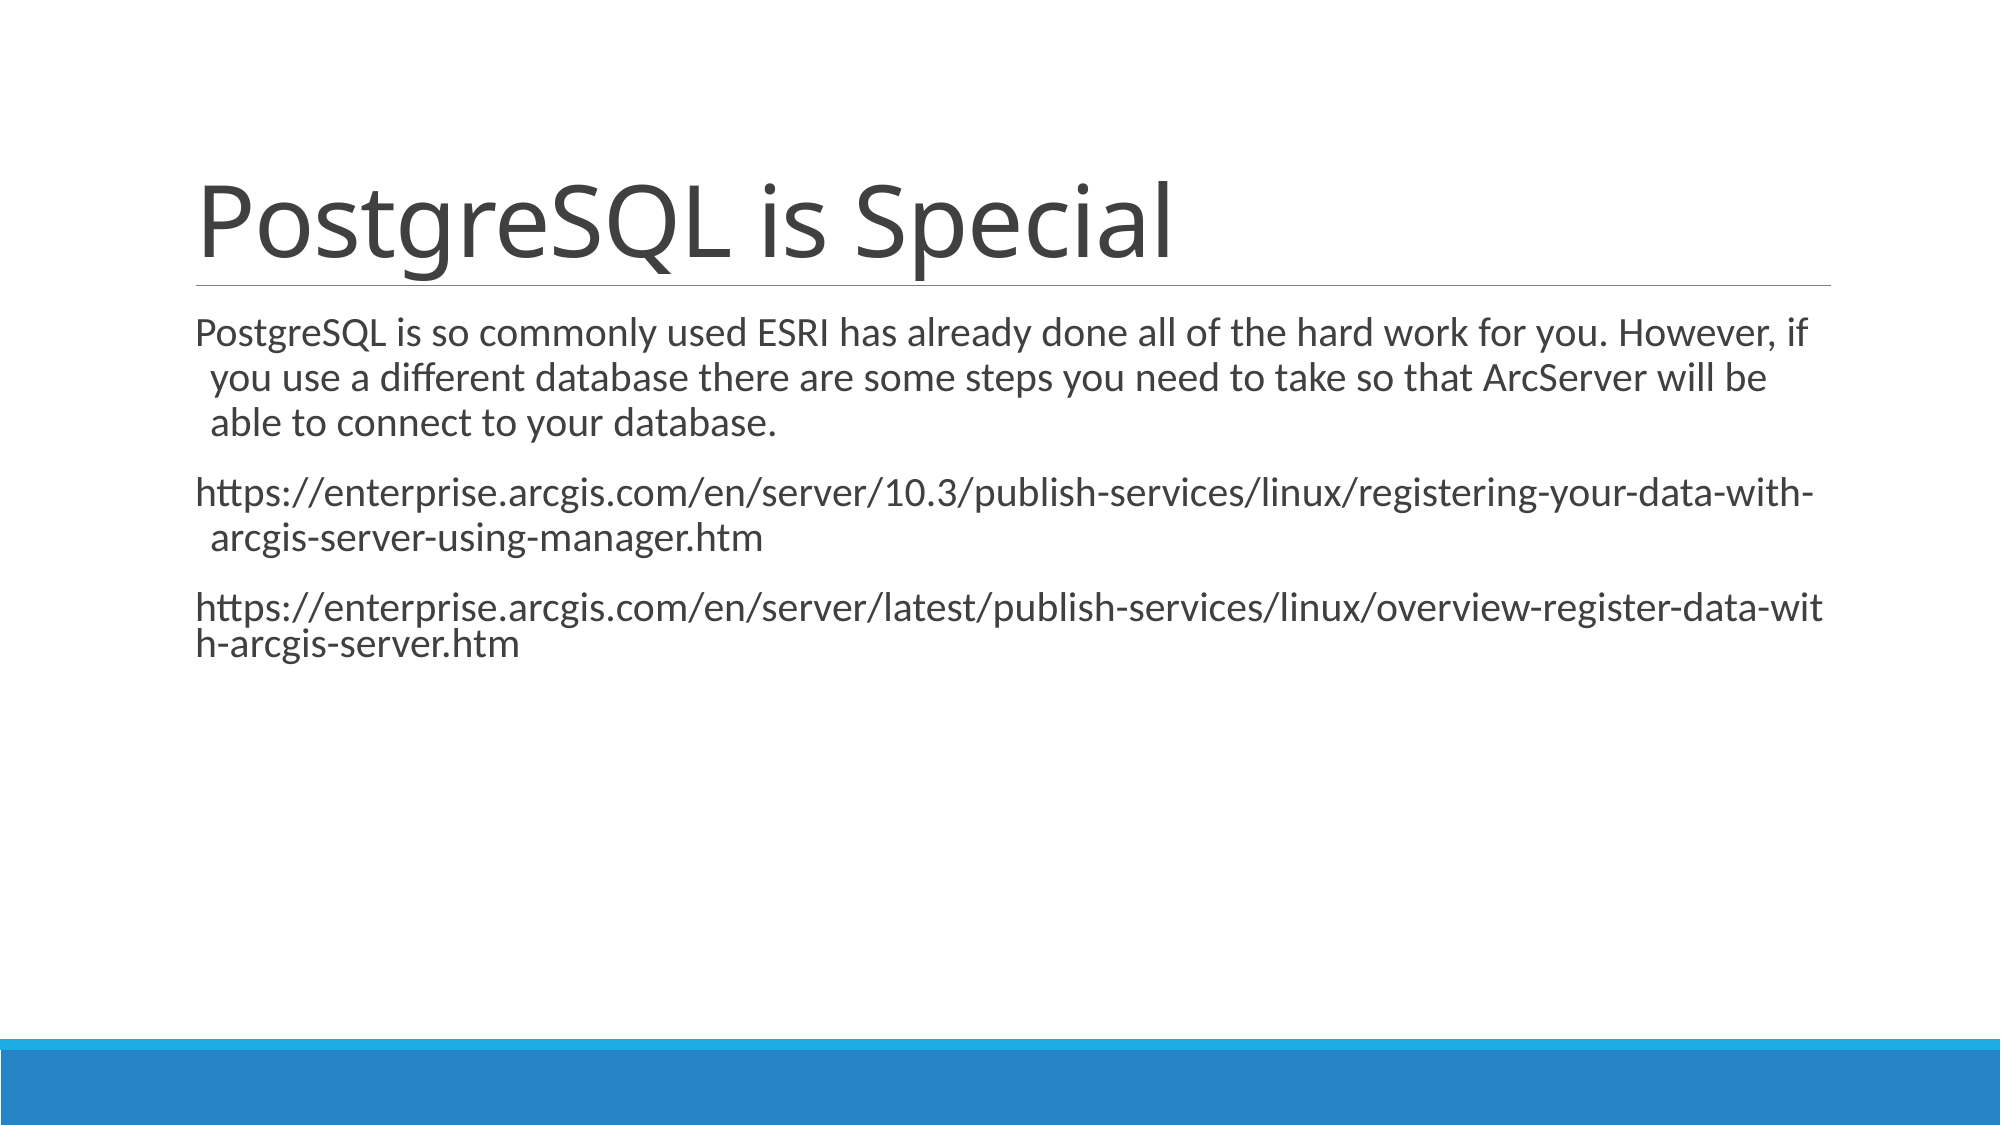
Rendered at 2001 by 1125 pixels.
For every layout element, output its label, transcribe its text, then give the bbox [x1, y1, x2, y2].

title PostgreSQL is Special [180, 47, 1831, 286]
list PostgreSQL is so commonly used ESRI has already done all of the hard work for you. However, if you use a different database there are some steps you need to take so that ArcServer will be able to connect to your database. https://enterprise.arcgis.com/en/server/10.3/publish-services/linux/registering-your-data-with-arcgis-server-using-manager.htm https://enterprise.arcgis.com/en/server/latest/publish-services/linux/overview-register-data-with-arcgis-server.htm [180, 302, 1831, 963]
